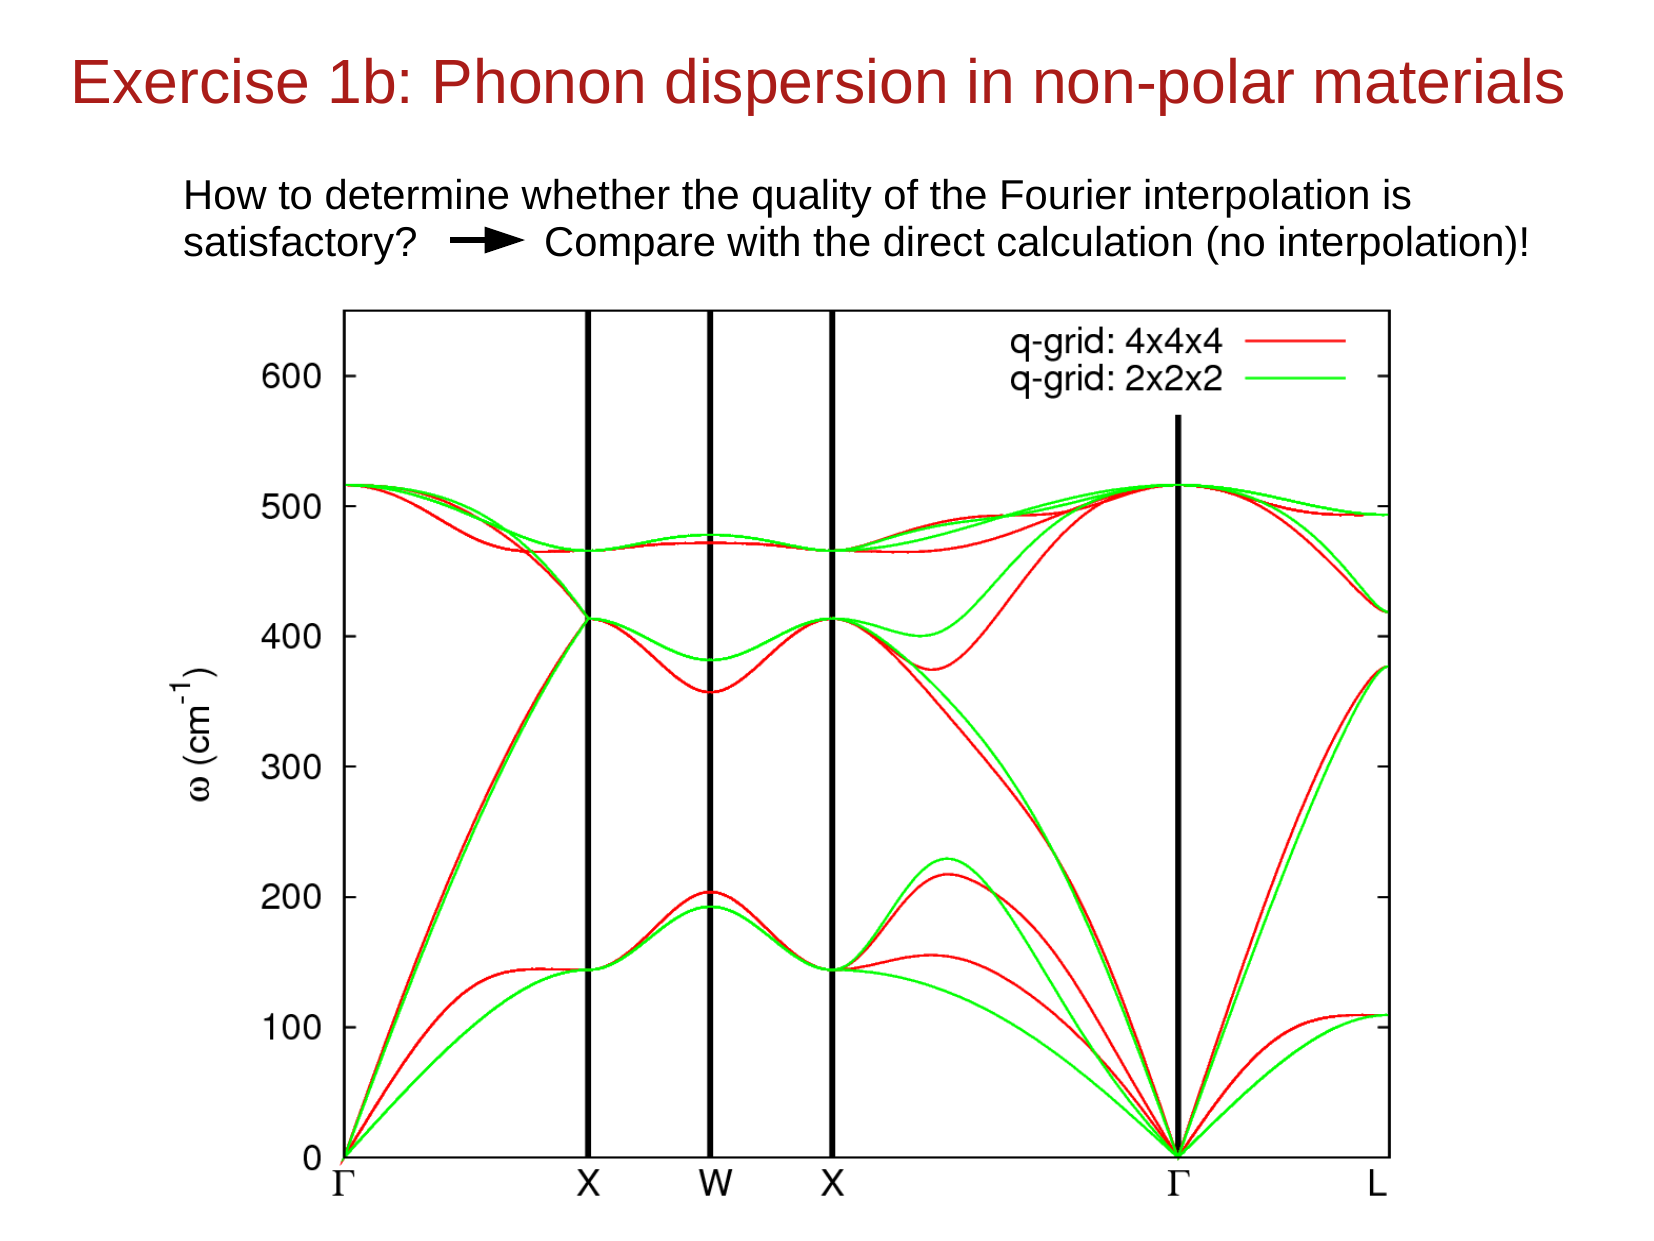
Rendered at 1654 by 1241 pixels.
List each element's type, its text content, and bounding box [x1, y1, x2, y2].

list How to determine whether the quality of the Fourier interpolation is satisfactory? Compare with the direct calculation (no interpolation)! [112, 172, 1595, 271]
title Exercise 1b: Phonon dispersion in non-polar materials [45, 0, 1572, 186]
picture [168, 299, 1411, 1201]
